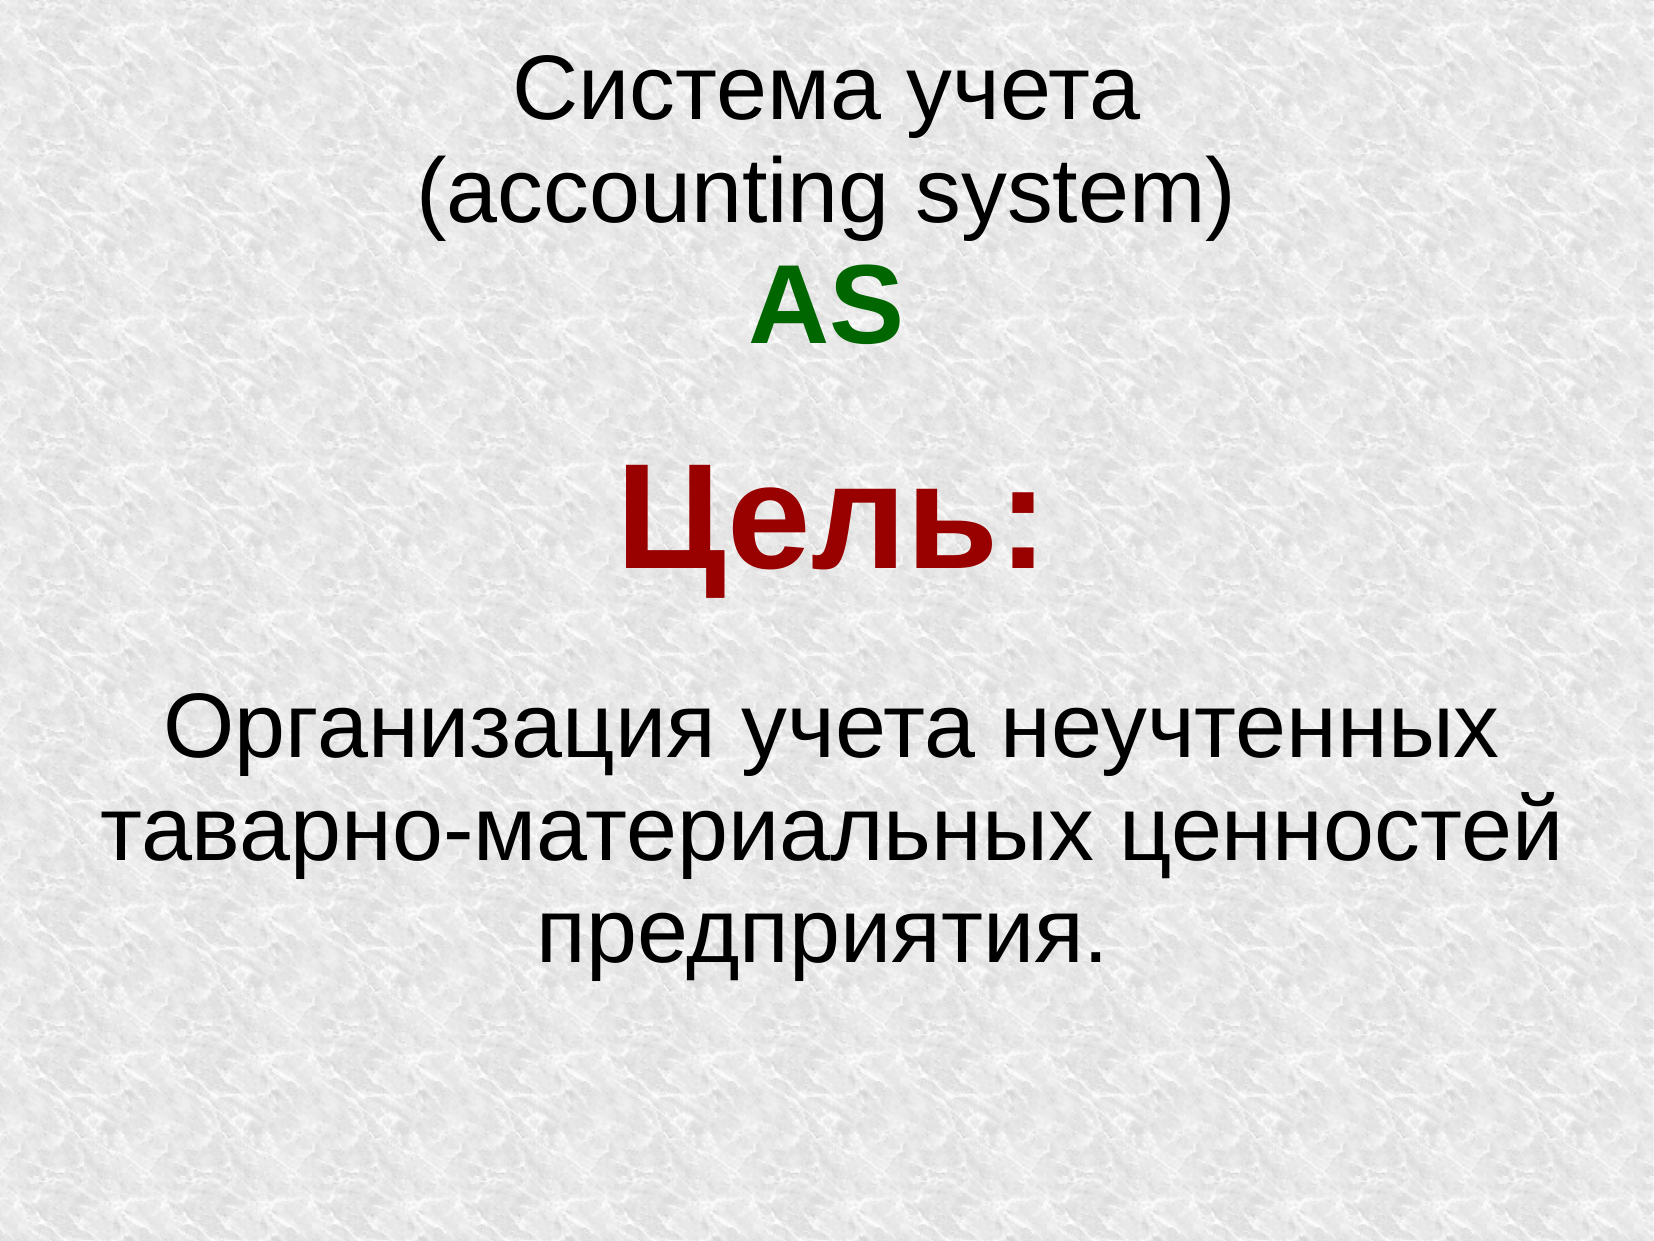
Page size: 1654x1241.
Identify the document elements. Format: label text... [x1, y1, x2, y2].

title Система учета (accounting system) AS [82, 36, 1571, 368]
subtitle Цель: Организация учета неучтенных таварно-материальных ценностей предприятия. [88, 432, 1577, 1152]
picture [0, 0, 1654, 1241]
